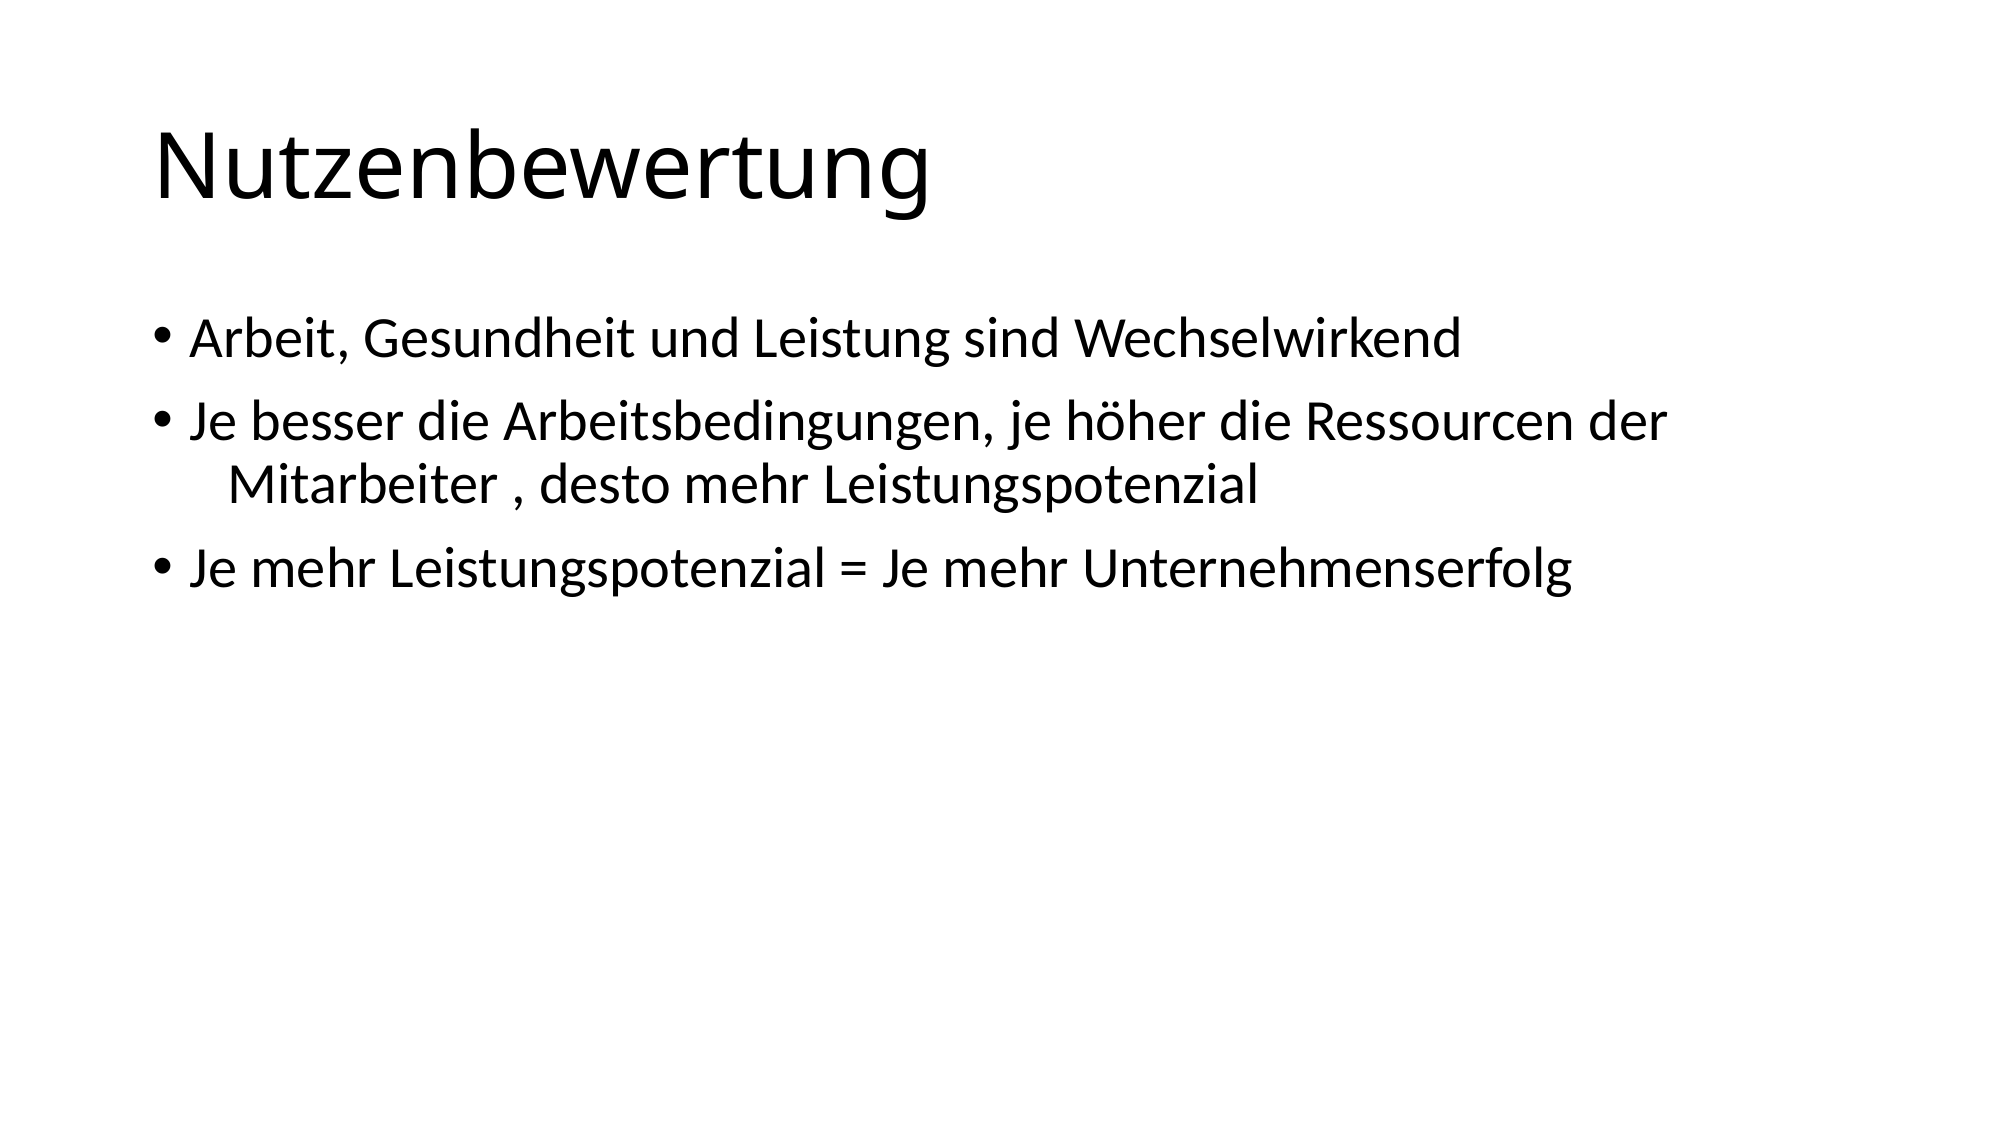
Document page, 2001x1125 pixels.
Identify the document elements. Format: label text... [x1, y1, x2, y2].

title Nutzenbewertung [137, 59, 1863, 278]
list Arbeit, Gesundheit und Leistung sind Wechselwirkend Je besser die Arbeitsbedingungen, je höher die Ressourcen der Mitarbeiter , desto mehr Leistungspotenzial Je mehr Leistungspotenzial = Je mehr Unternehmenserfolg [137, 299, 1863, 1014]
